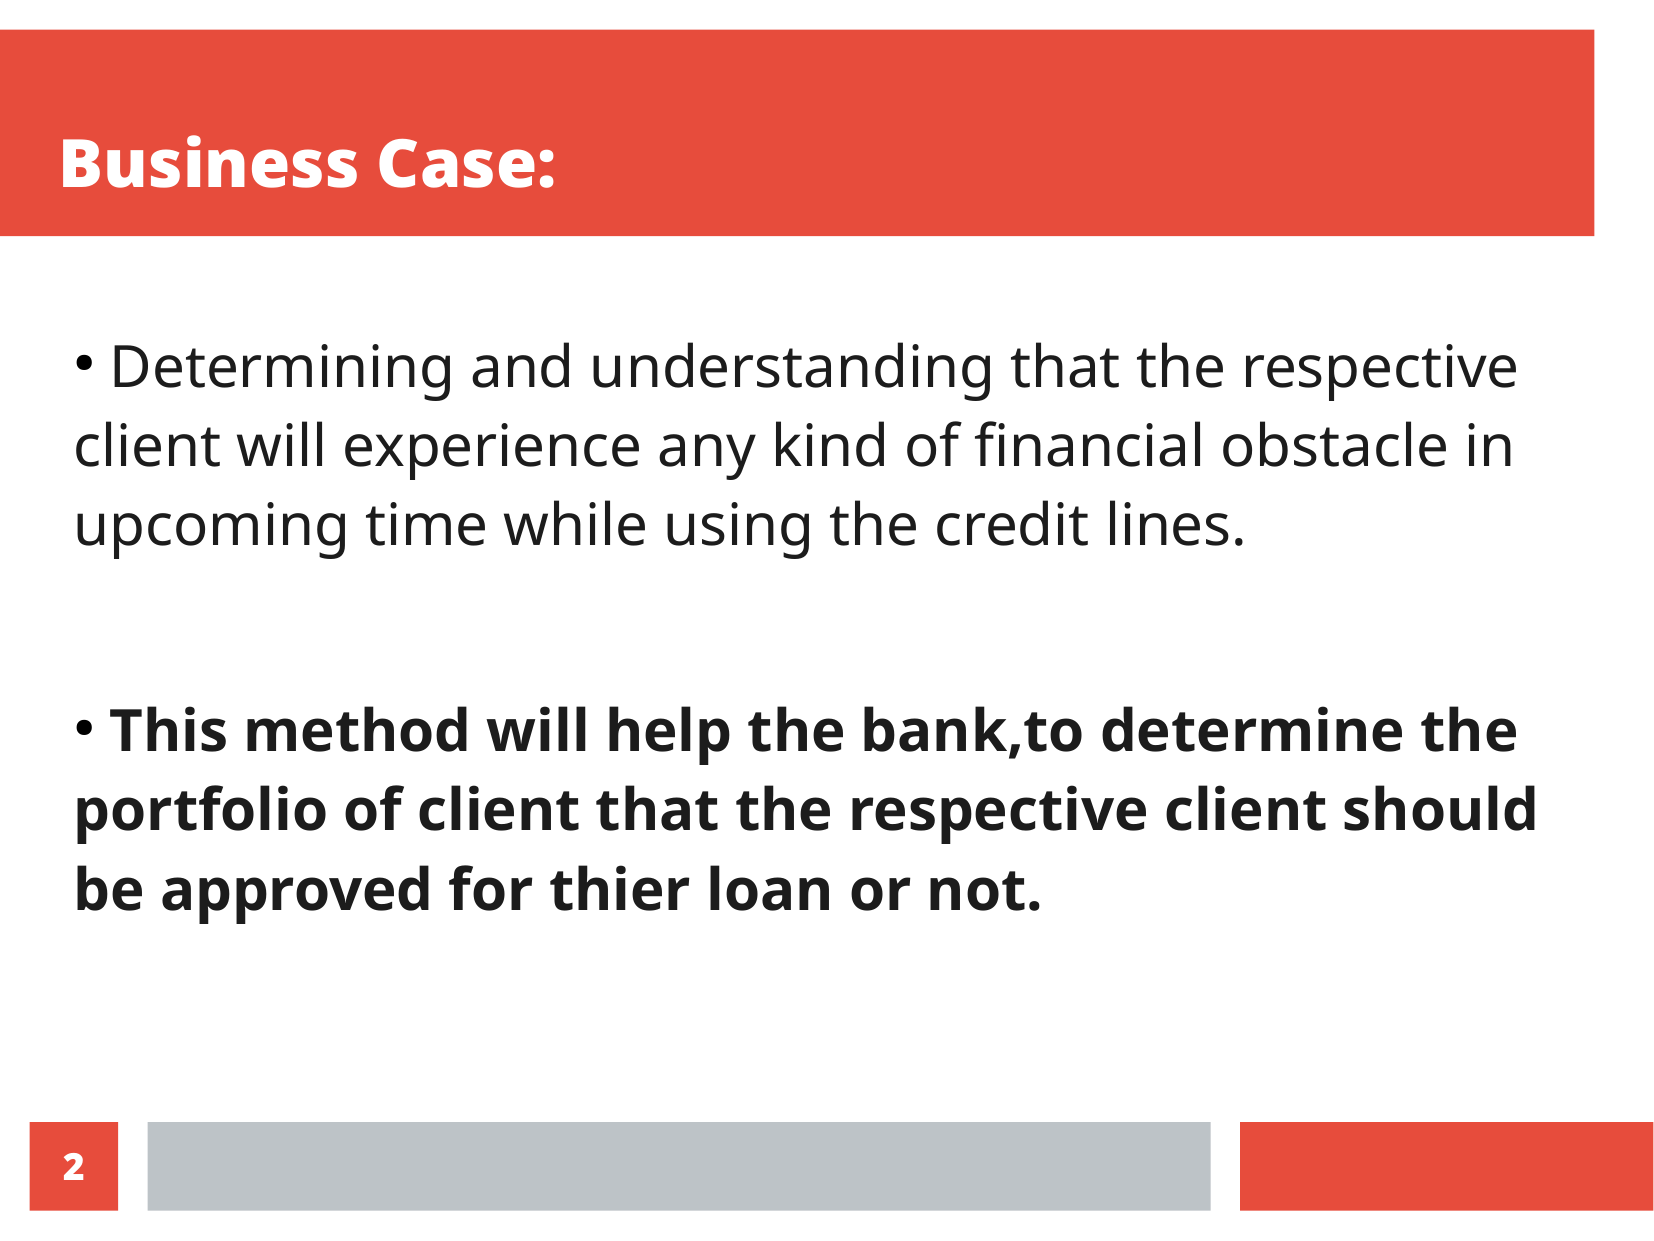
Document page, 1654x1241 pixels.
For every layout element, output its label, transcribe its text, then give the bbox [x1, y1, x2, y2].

title Business Case: [59, 59, 1595, 207]
list Determining and understanding that the respective client will experience any kind of financial obstacle in upcoming time while using the credit lines. This method will help the bank,to determine the portfolio of client that the respective client should be approved for thier loan or not. [73, 324, 1580, 1093]
